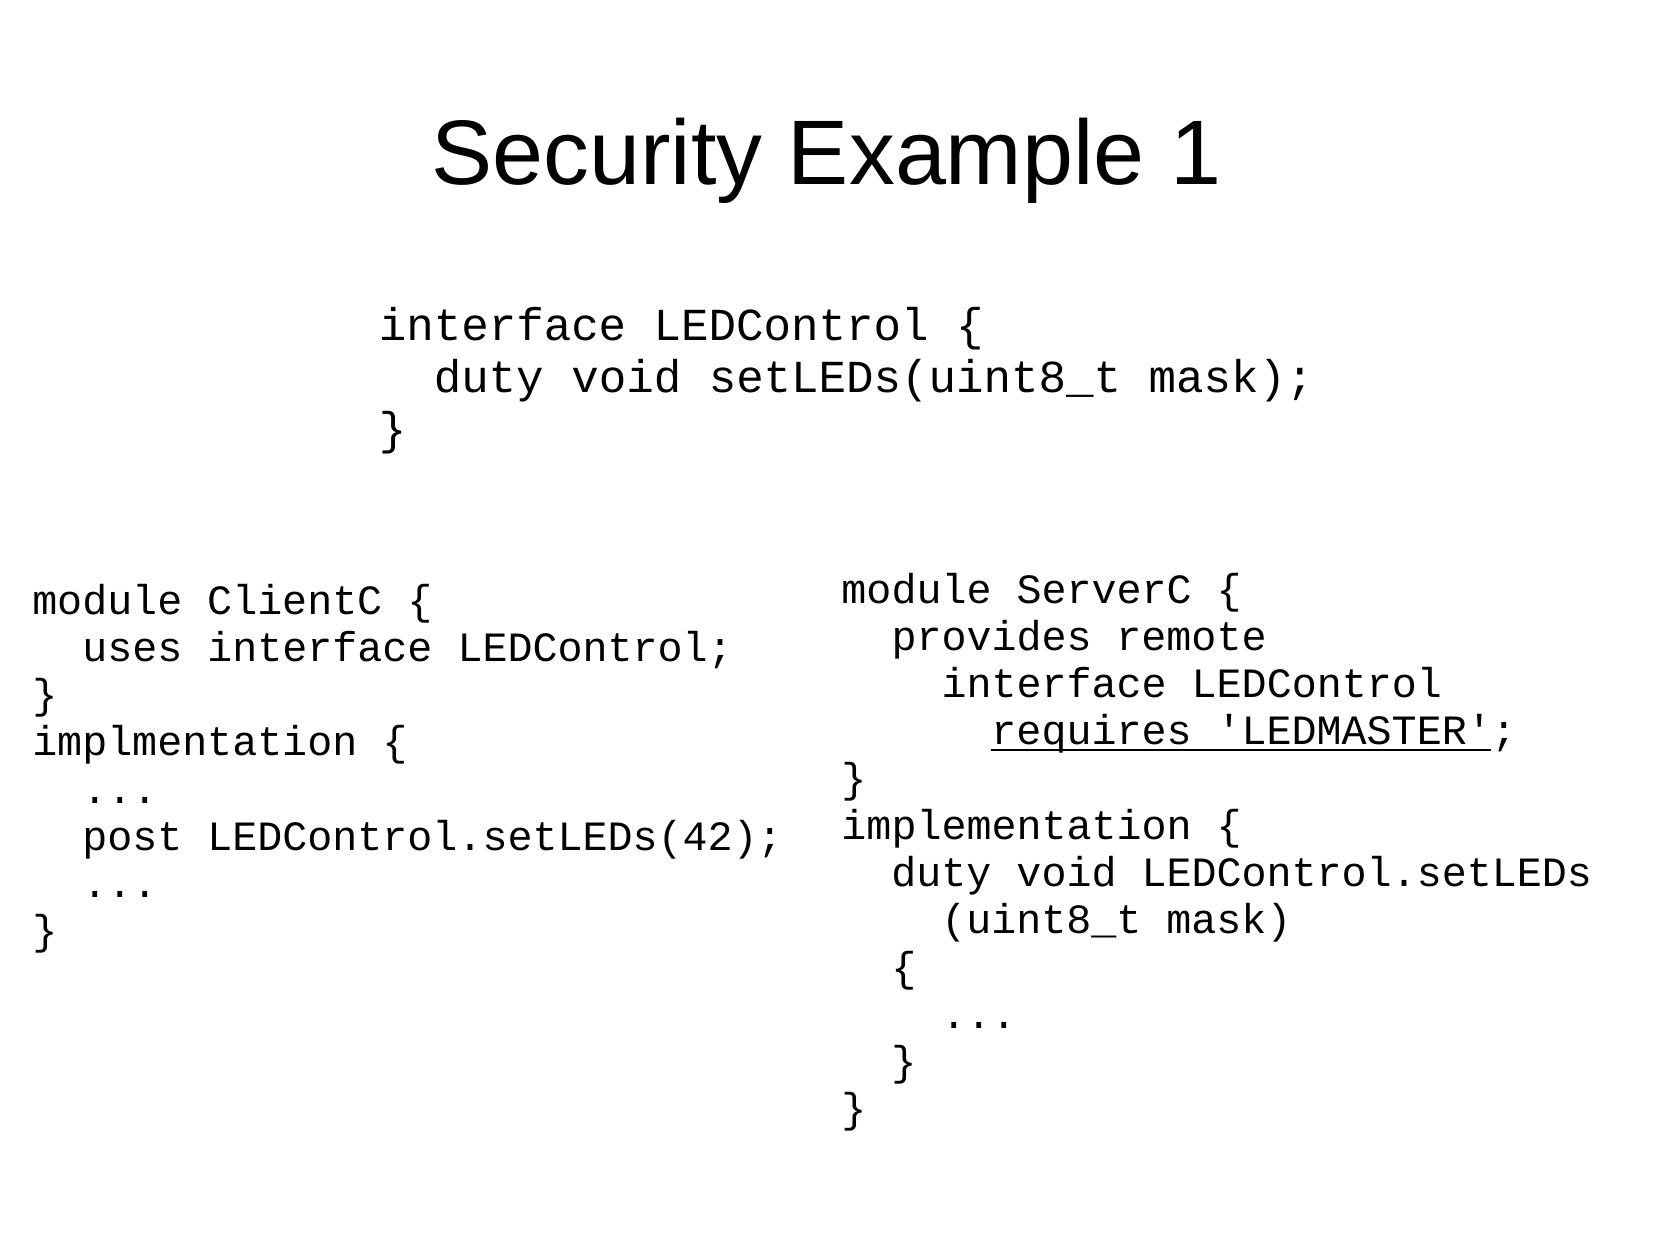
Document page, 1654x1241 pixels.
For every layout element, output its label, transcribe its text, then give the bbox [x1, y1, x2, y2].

text_box module ServerC { provides remote interface LEDControl requires 'LEDMASTER'; } implementation { duty void LEDControl.setLEDs (uint8_t mask) { ... } } [826, 561, 1607, 1114]
title Security Example 1 [82, 49, 1571, 257]
text_box interface LEDControl { duty void setLEDs(uint8_t mask); } [364, 295, 1329, 457]
text_box module ClientC { uses interface LEDControl; } implmentation { ... post LEDControl.setLEDs(42); ... } [17, 572, 798, 945]
